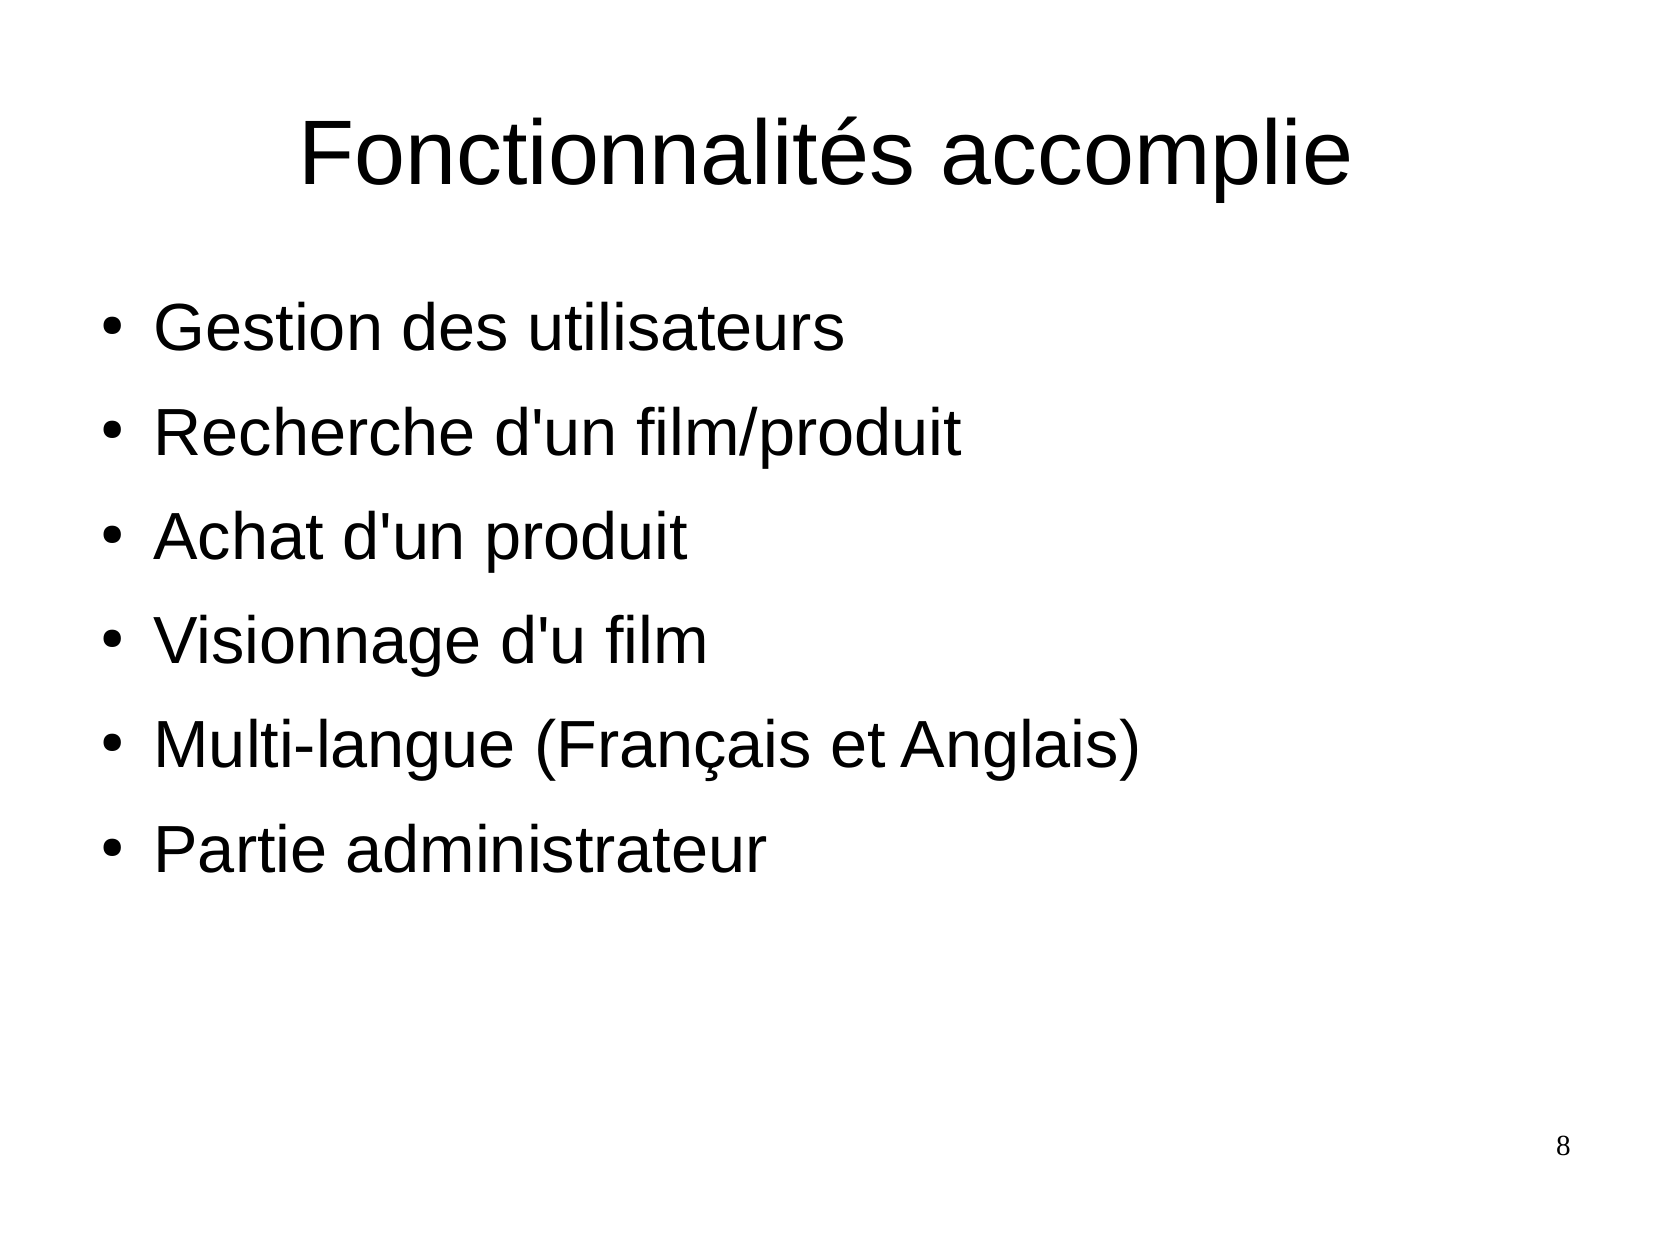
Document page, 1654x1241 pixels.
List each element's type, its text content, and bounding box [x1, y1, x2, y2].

title Fonctionnalités accomplie [82, 49, 1571, 257]
list Gestion des utilisateurs Recherche d'un film/produit Achat d'un produit Visionnage d'u film Multi-langue (Français et Anglais) Partie administrateur [82, 290, 1538, 1010]
